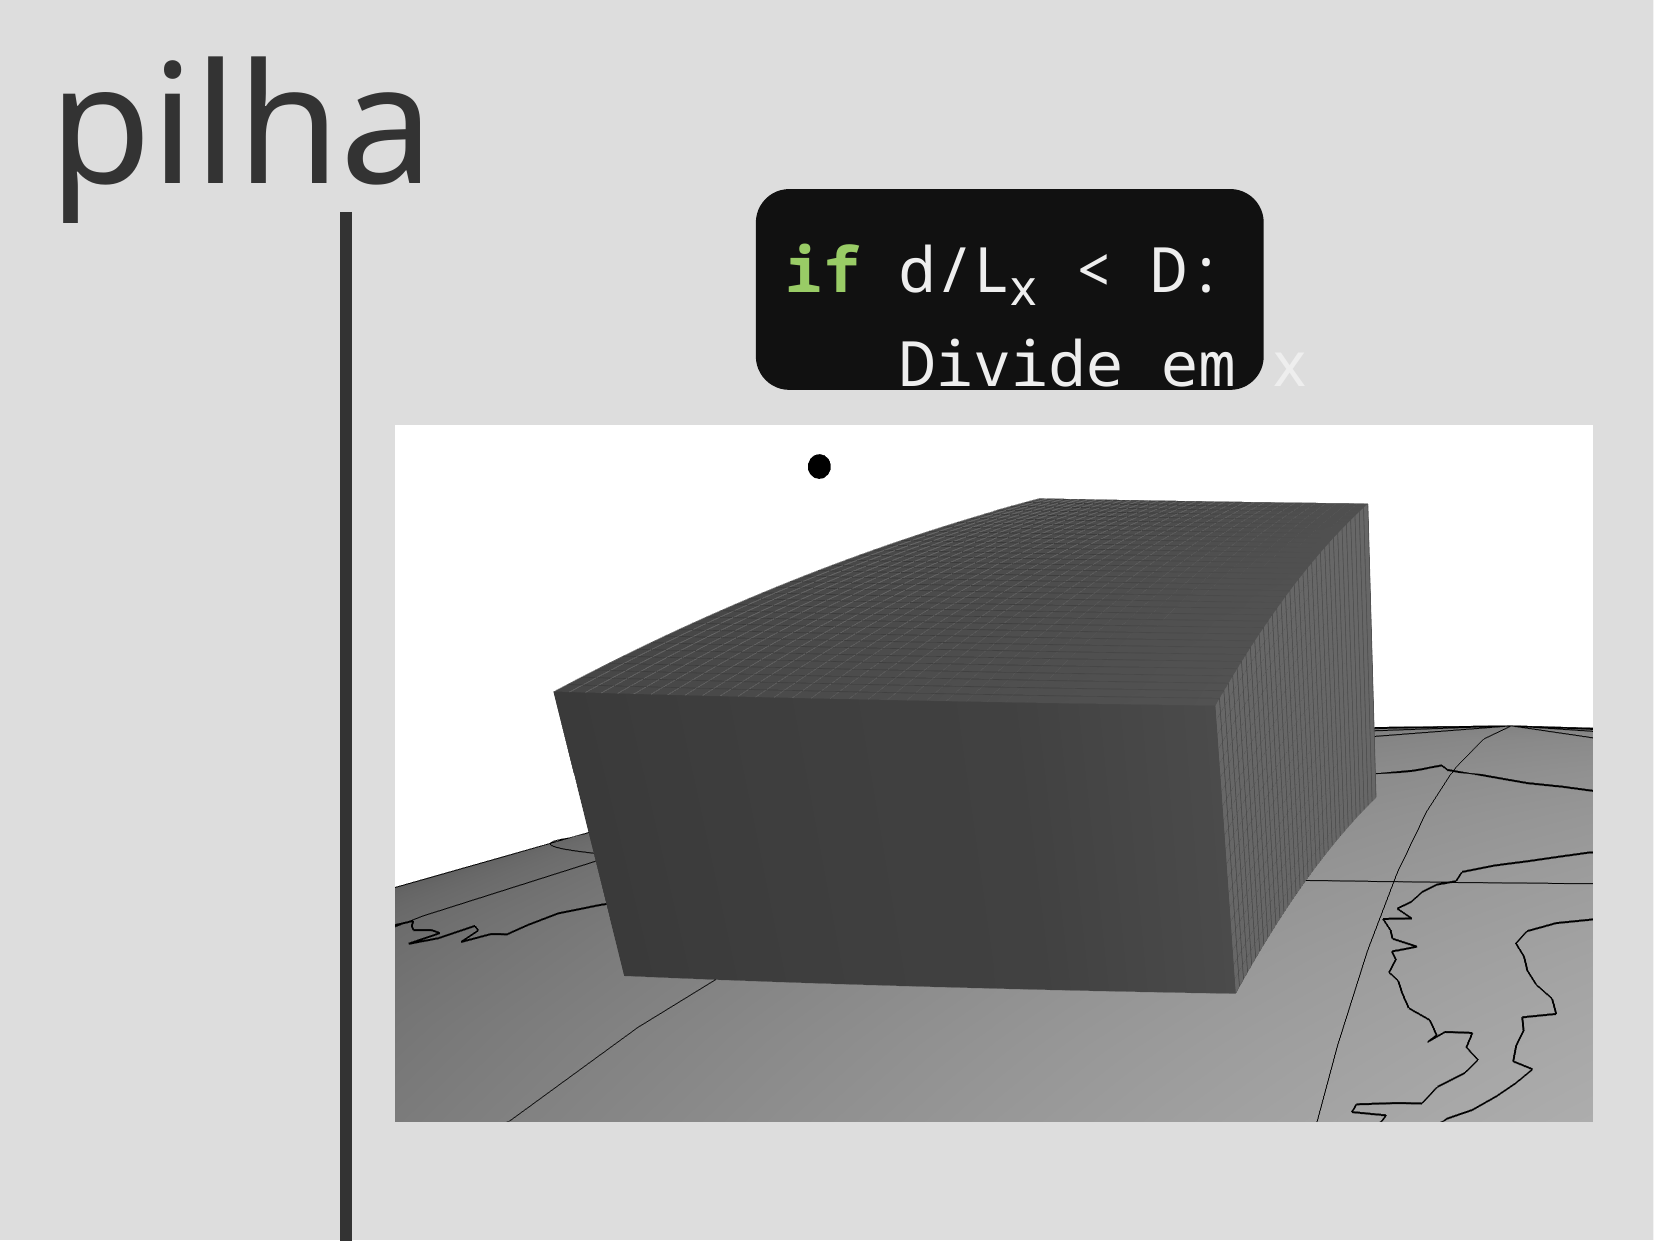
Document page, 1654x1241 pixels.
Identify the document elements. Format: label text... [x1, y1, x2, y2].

text_box if d/Lx < D: Divide em x [771, 218, 1239, 370]
picture [395, 425, 1593, 1123]
text_box [755, 189, 1264, 390]
text_box pilha [34, 0, 323, 207]
